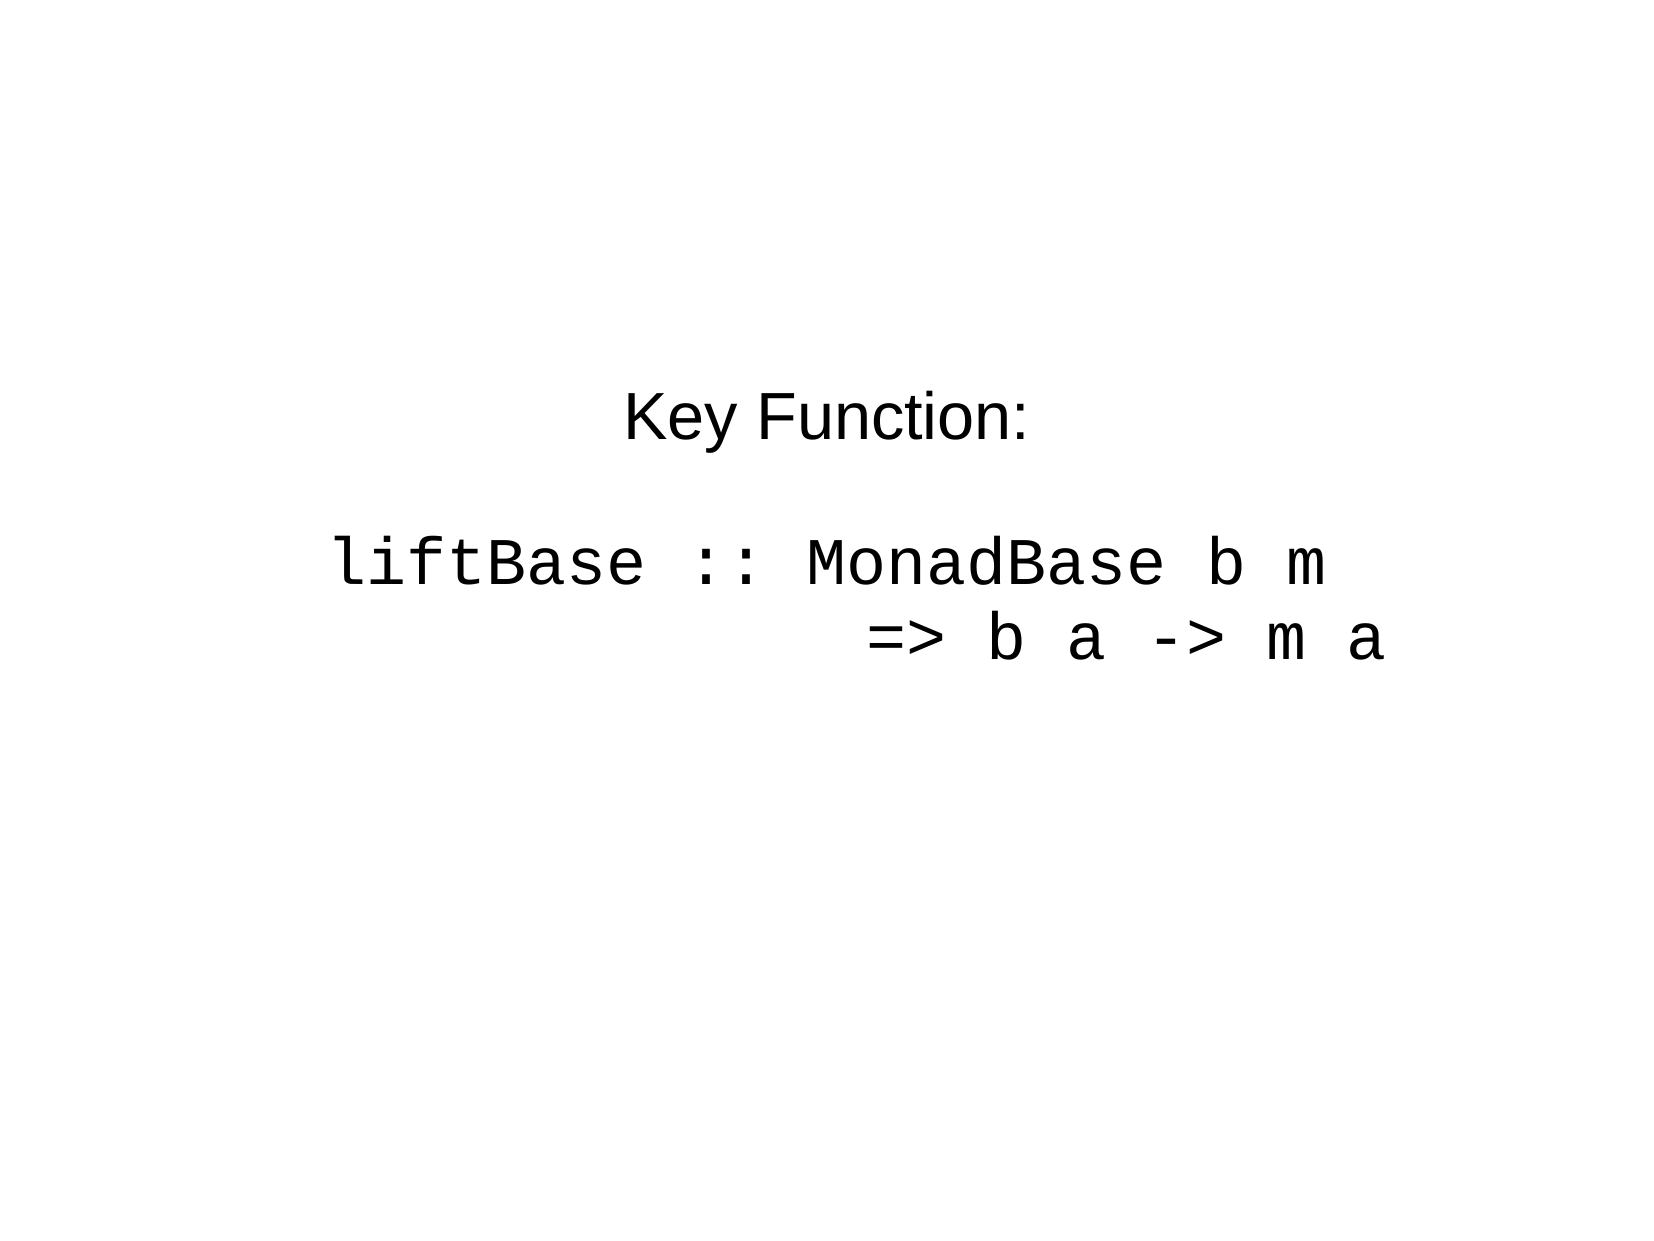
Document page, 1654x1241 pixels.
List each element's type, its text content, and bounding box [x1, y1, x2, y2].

subtitle Key Function: liftBase :: MonadBase b m => b a -> m a [82, 49, 1571, 1010]
